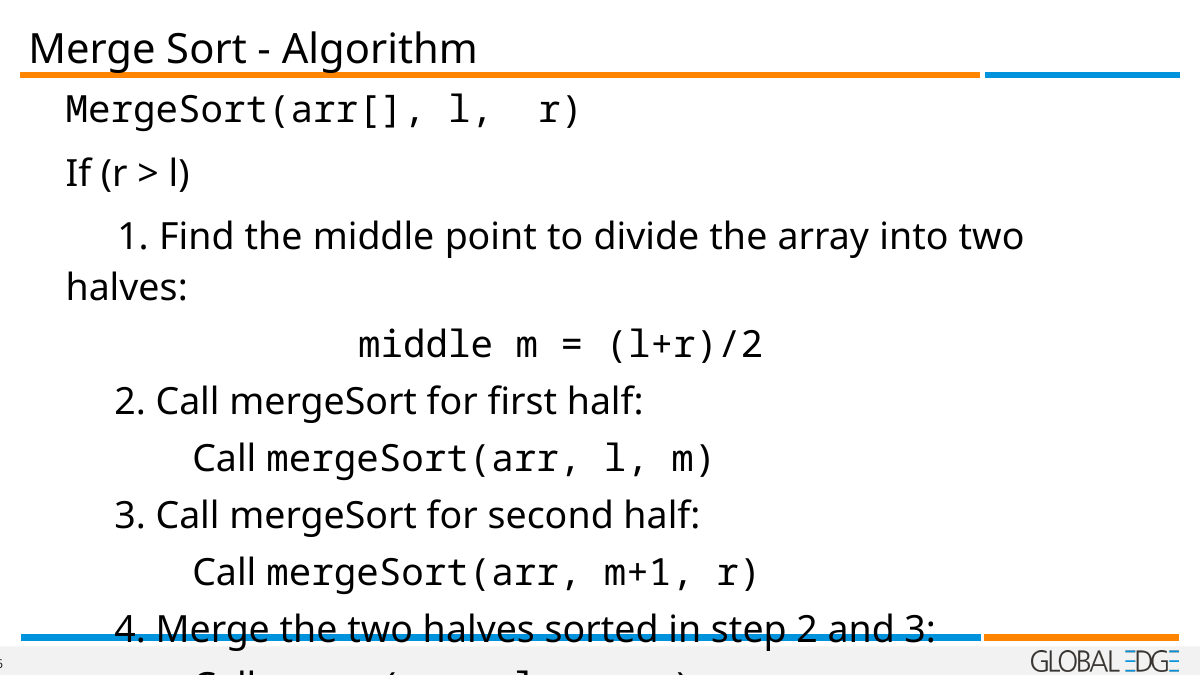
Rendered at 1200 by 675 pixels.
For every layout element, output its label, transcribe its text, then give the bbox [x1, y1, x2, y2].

picture [1031, 650, 1179, 672]
text_box Merge Sort - Algorithm [13, 11, 532, 76]
text_box MergeSort(arr[], l, r) If (r > l) 1. Find the middle point to divide the array into two halves: middle m = (l+r)/2 2. Call mergeSort for first half: Call mergeSort(arr, l, m) 3. Call mergeSort for second half: Call mergeSort(arr, m+1, r) 4. Merge the two halves sorted in step 2 and 3: Call merge(arr, l, m, r) [50, 75, 1150, 647]
